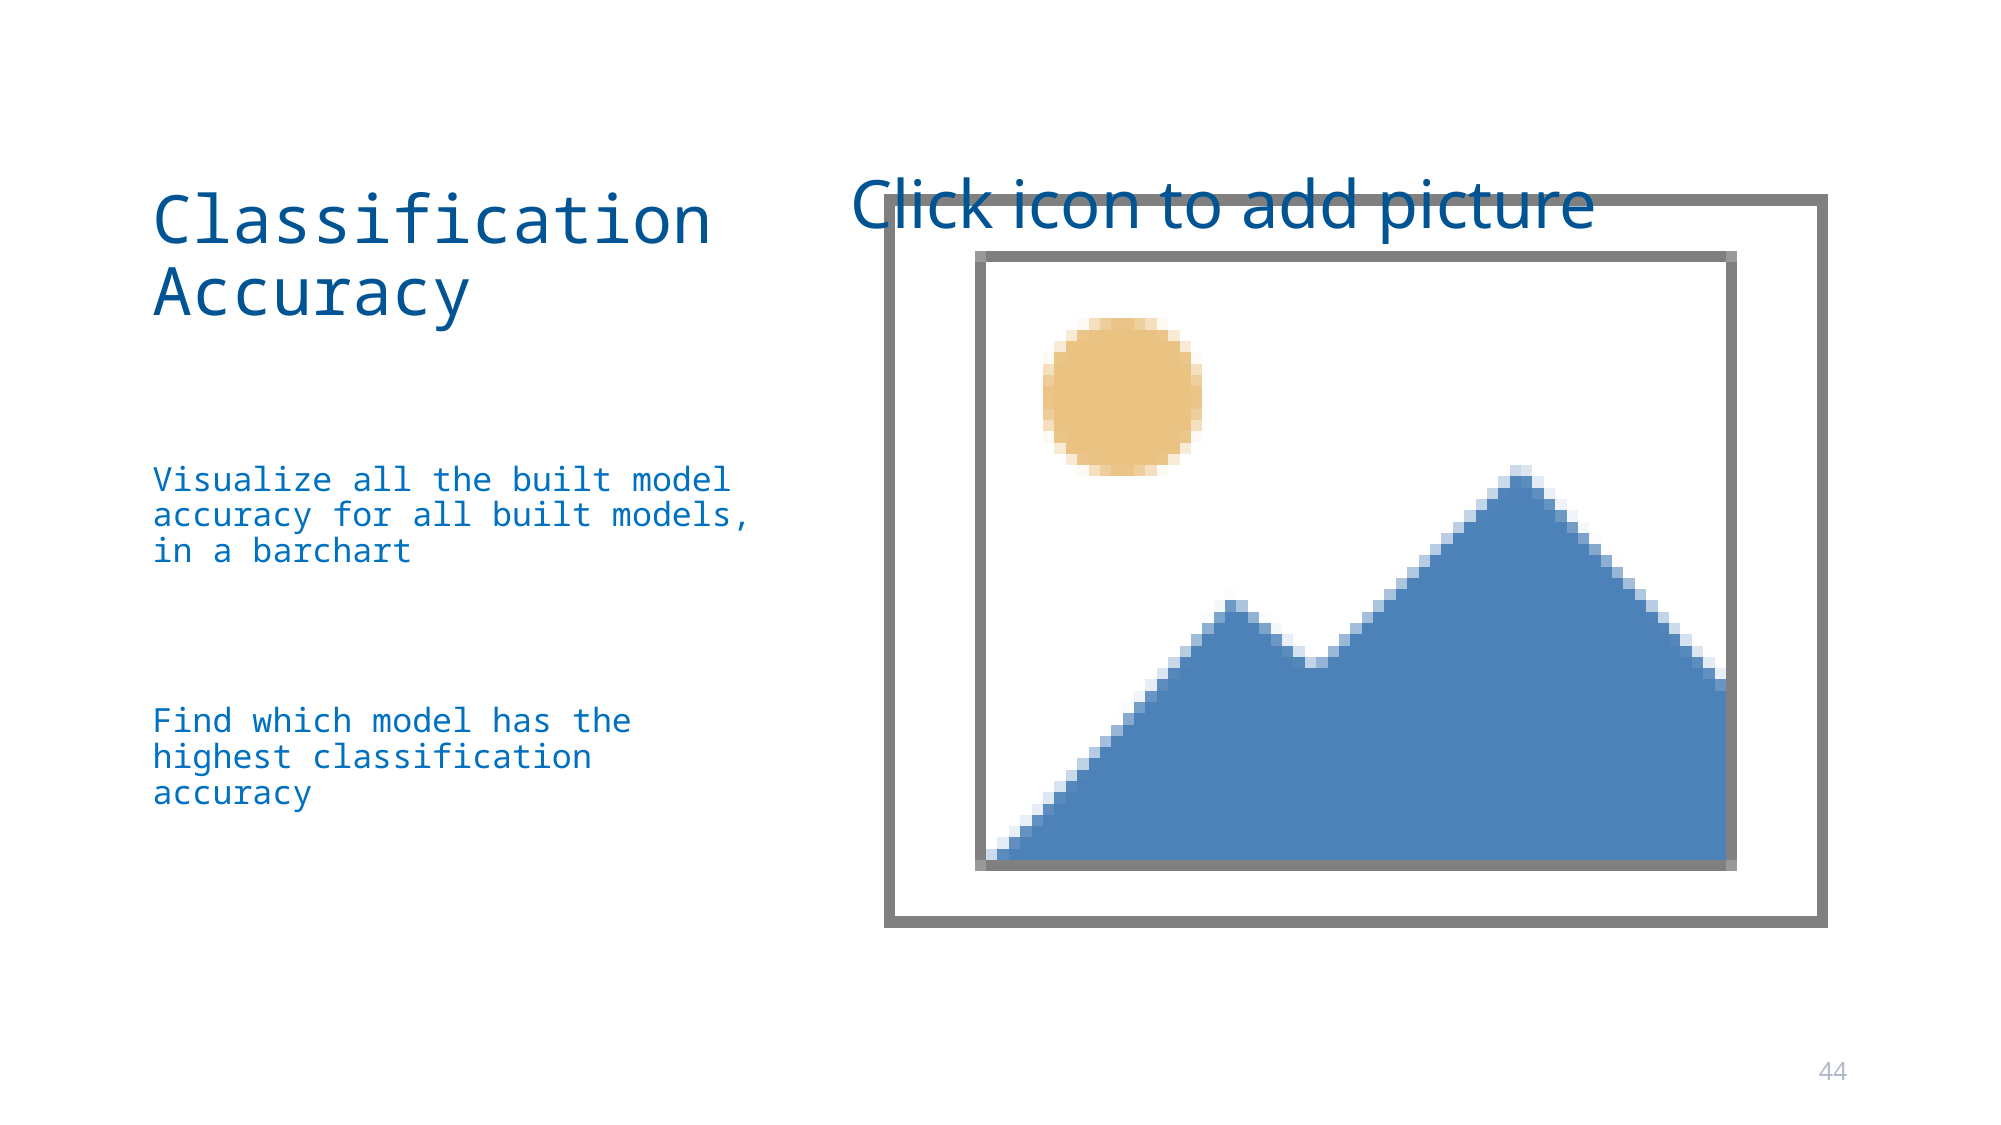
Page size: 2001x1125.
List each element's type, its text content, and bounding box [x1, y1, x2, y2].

slide_number 36 [1412, 1042, 1863, 1103]
list Visualize all the built model accuracy for all built models, in a barchart Find which model has the highest classification accuracy [137, 337, 783, 963]
picture [850, 161, 1863, 962]
title Classification Accuracy [137, 75, 783, 337]
